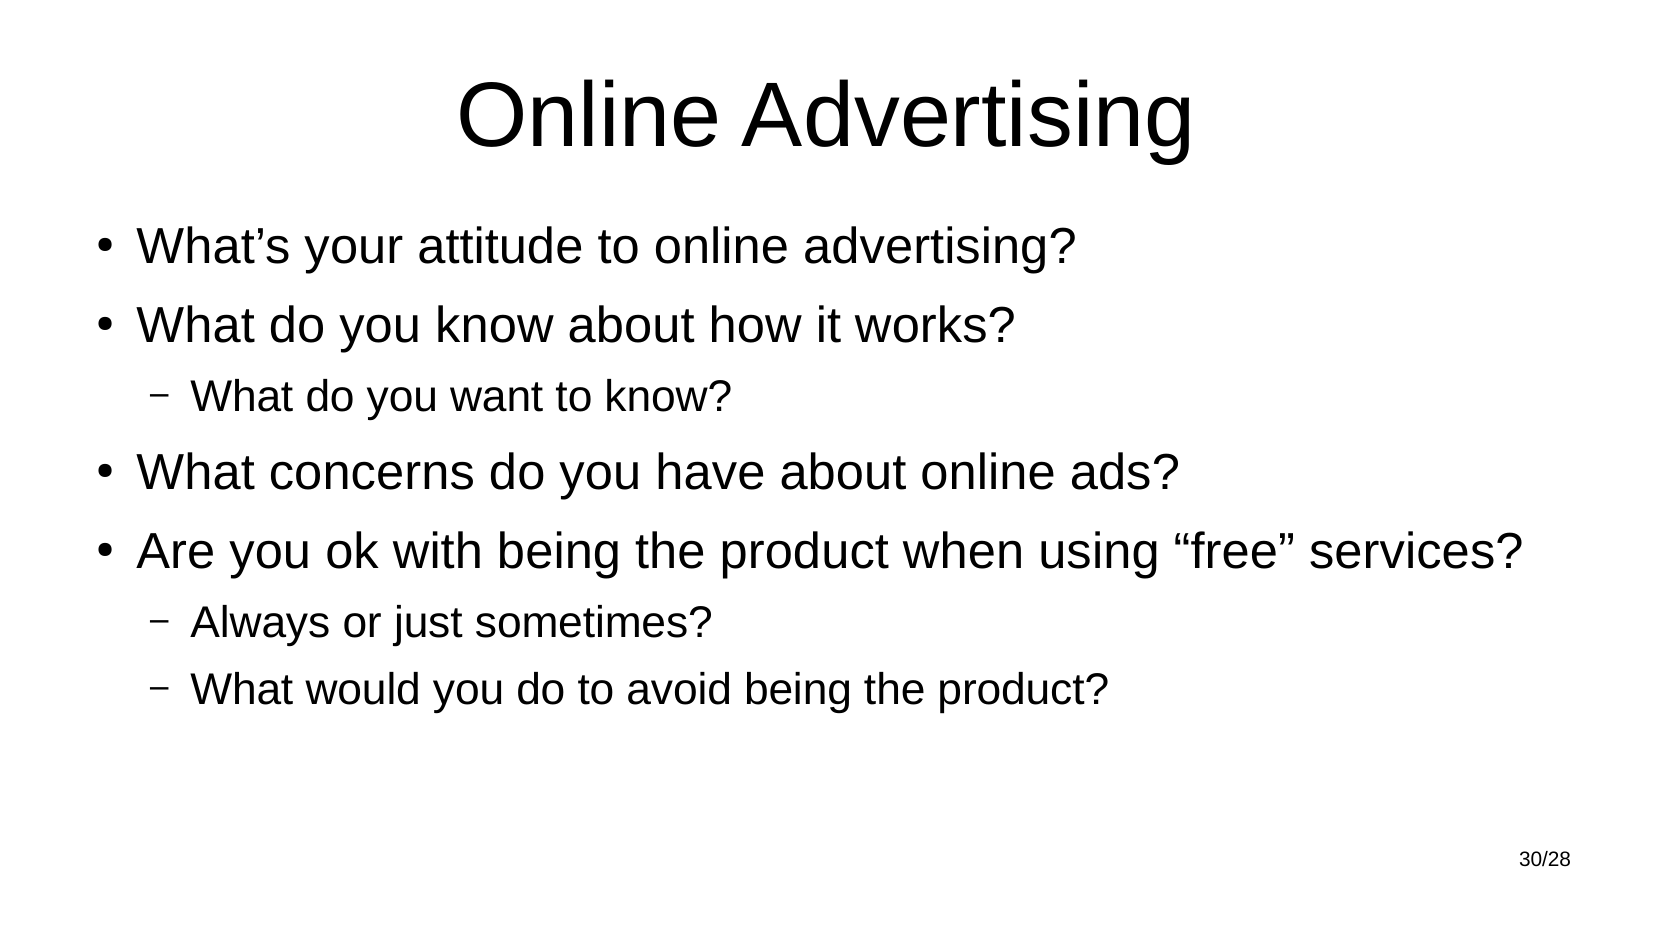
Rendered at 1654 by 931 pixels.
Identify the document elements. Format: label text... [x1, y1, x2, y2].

title Online Advertising [82, 12, 1571, 217]
list What’s your attitude to online advertising? What do you know about how it works? What do you want to know? What concerns do you have about online ads? Are you ok with being the product when using “free” services? Always or just sometimes? What would you do to avoid being the product? [82, 217, 1571, 758]
